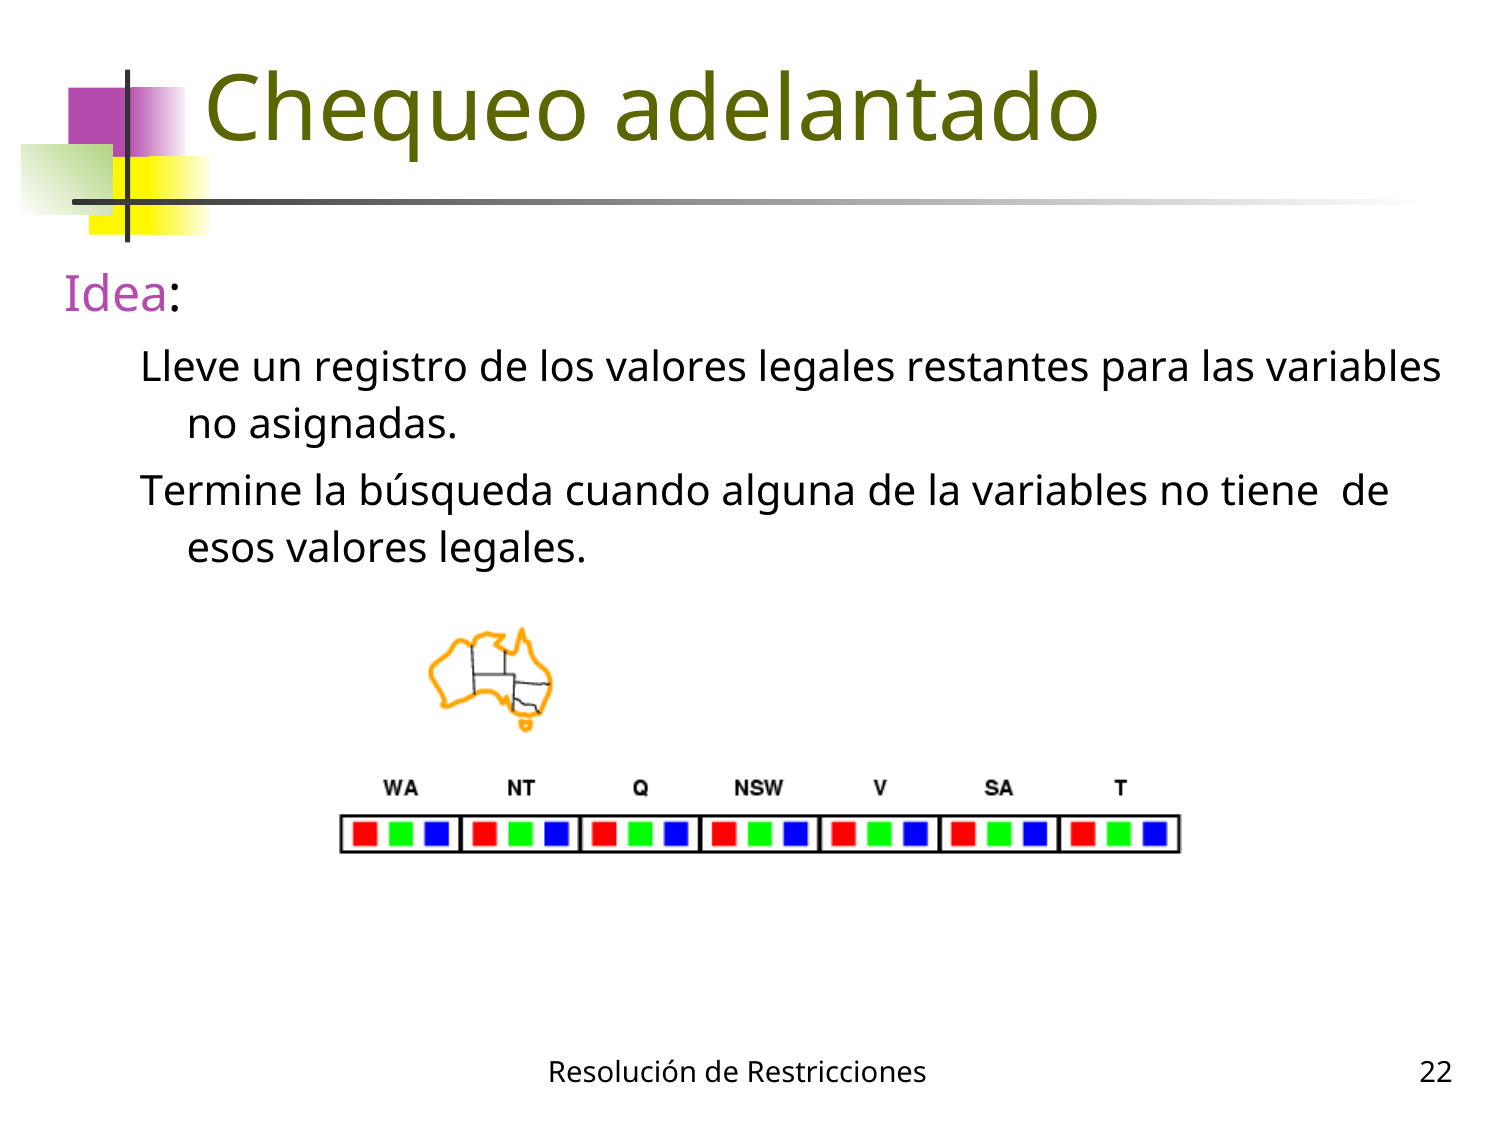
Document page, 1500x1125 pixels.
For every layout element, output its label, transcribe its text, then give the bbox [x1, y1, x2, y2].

list Idea: Lleve un registro de los valores legales restantes para las variables no asignadas. Termine la búsqueda cuando alguna de la variables no tiene de esos valores legales. [50, 249, 1469, 1007]
title Chequeo adelantado [188, 35, 1468, 175]
picture [338, 626, 1182, 857]
